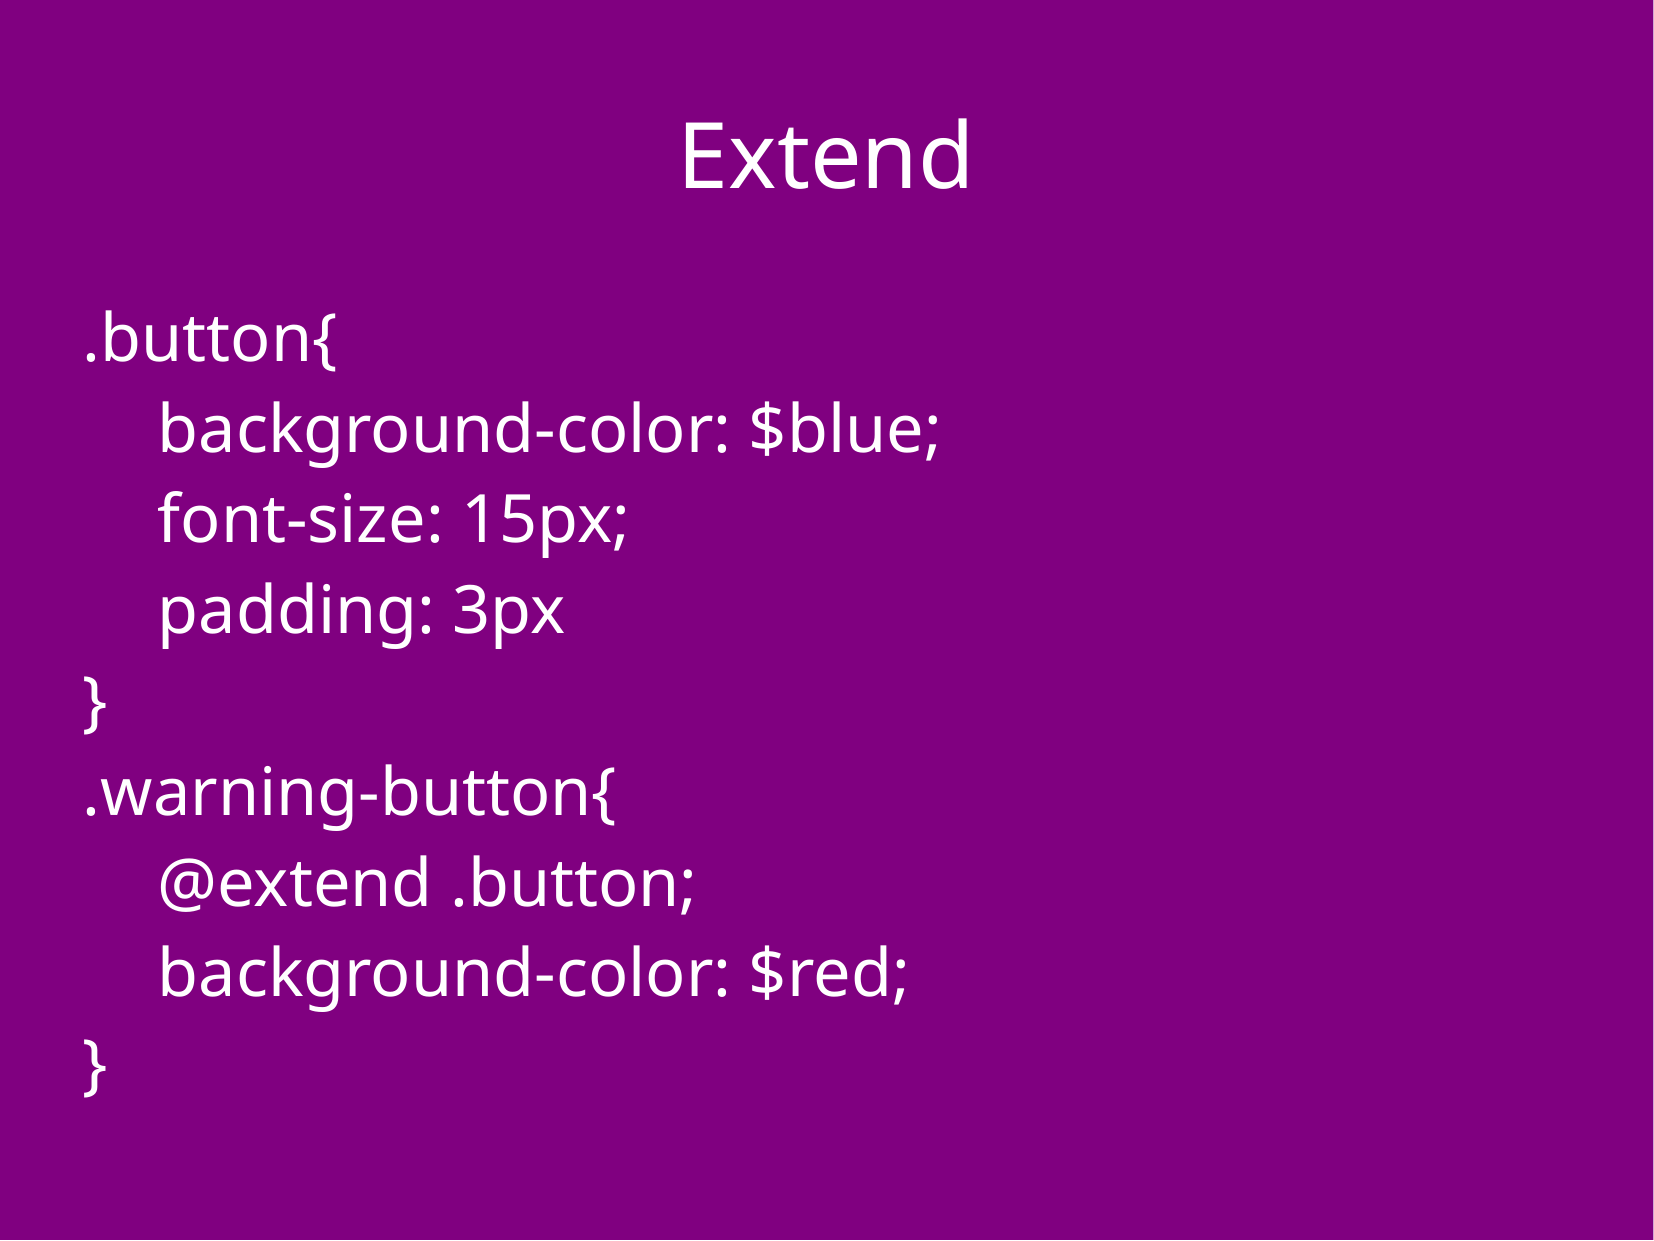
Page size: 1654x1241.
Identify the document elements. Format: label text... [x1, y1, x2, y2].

subtitle .button{ background-color: $blue; font-size: 15px; padding: 3px } .warning-button{ @extend .button; background-color: $red; } [82, 290, 1571, 1109]
title Extend [82, 49, 1571, 257]
